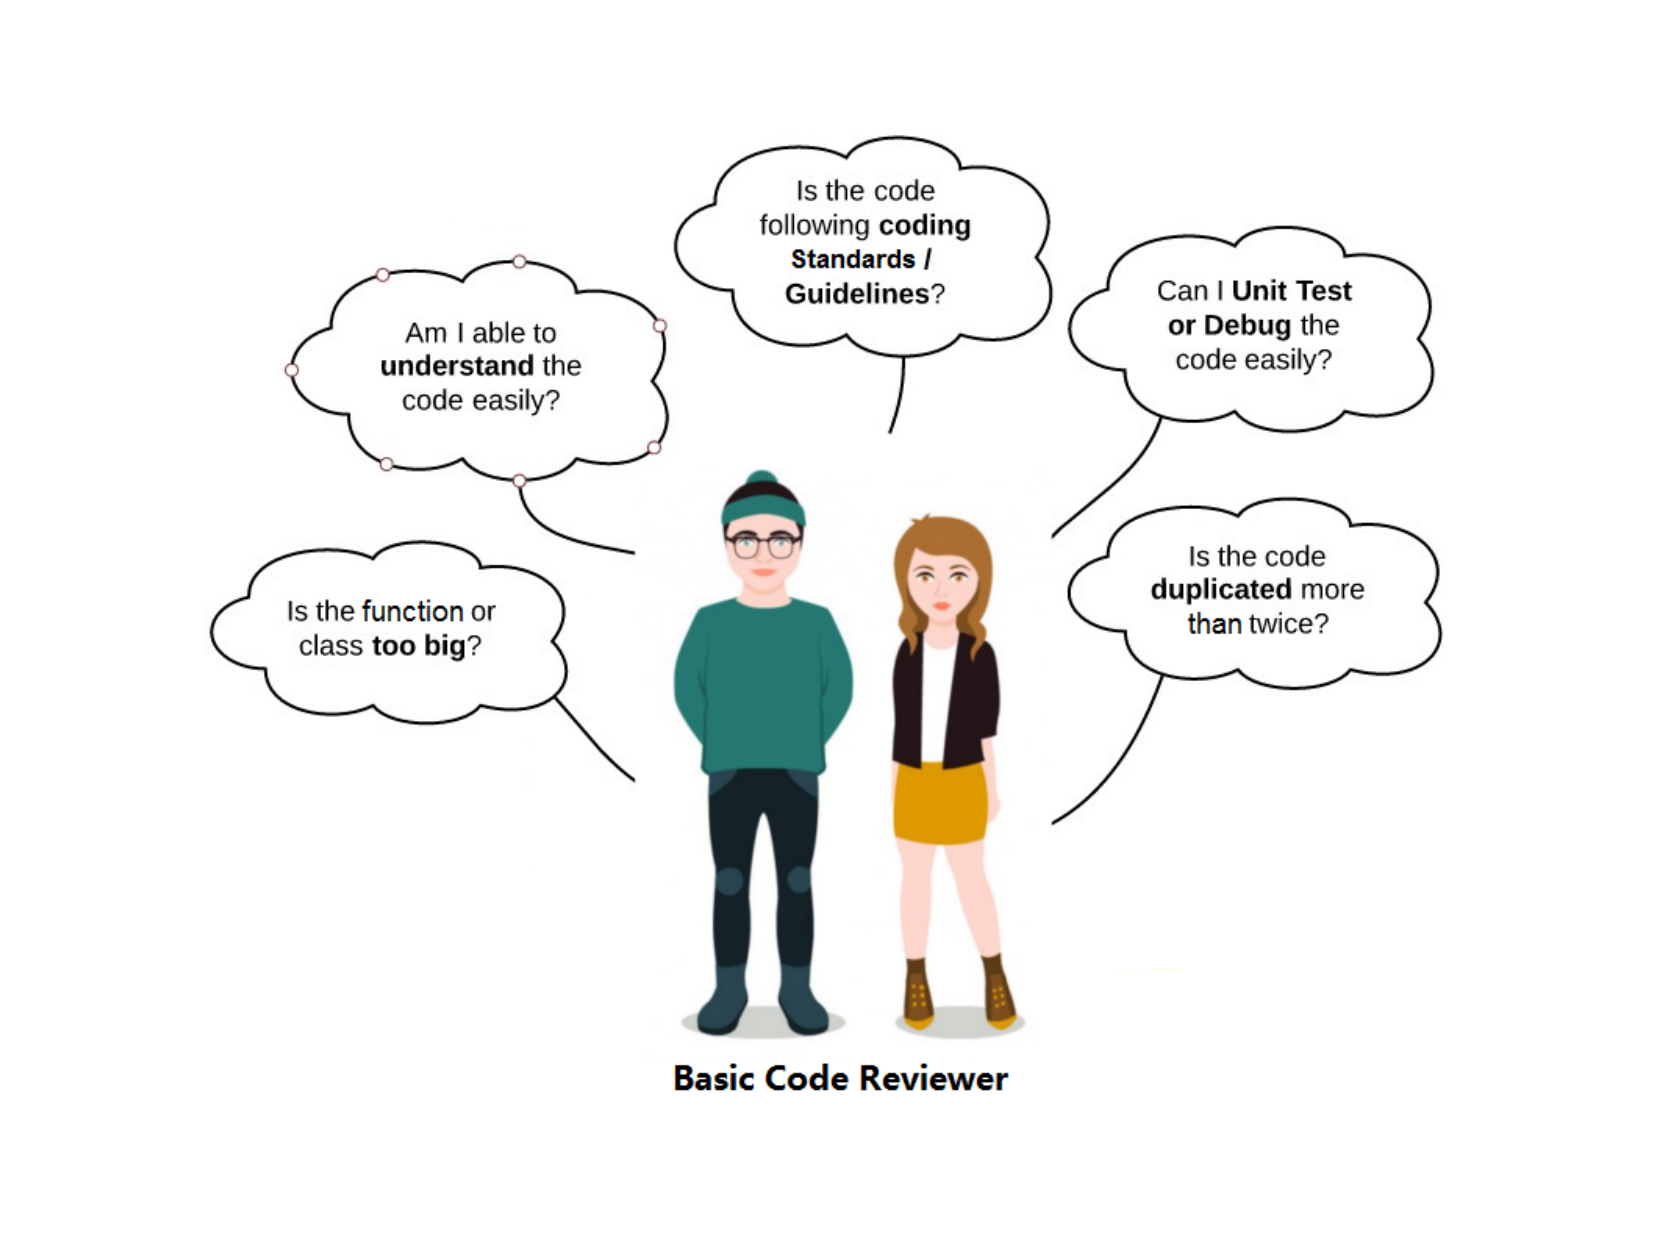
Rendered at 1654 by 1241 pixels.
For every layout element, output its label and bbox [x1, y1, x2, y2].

picture [199, 123, 1454, 1117]
